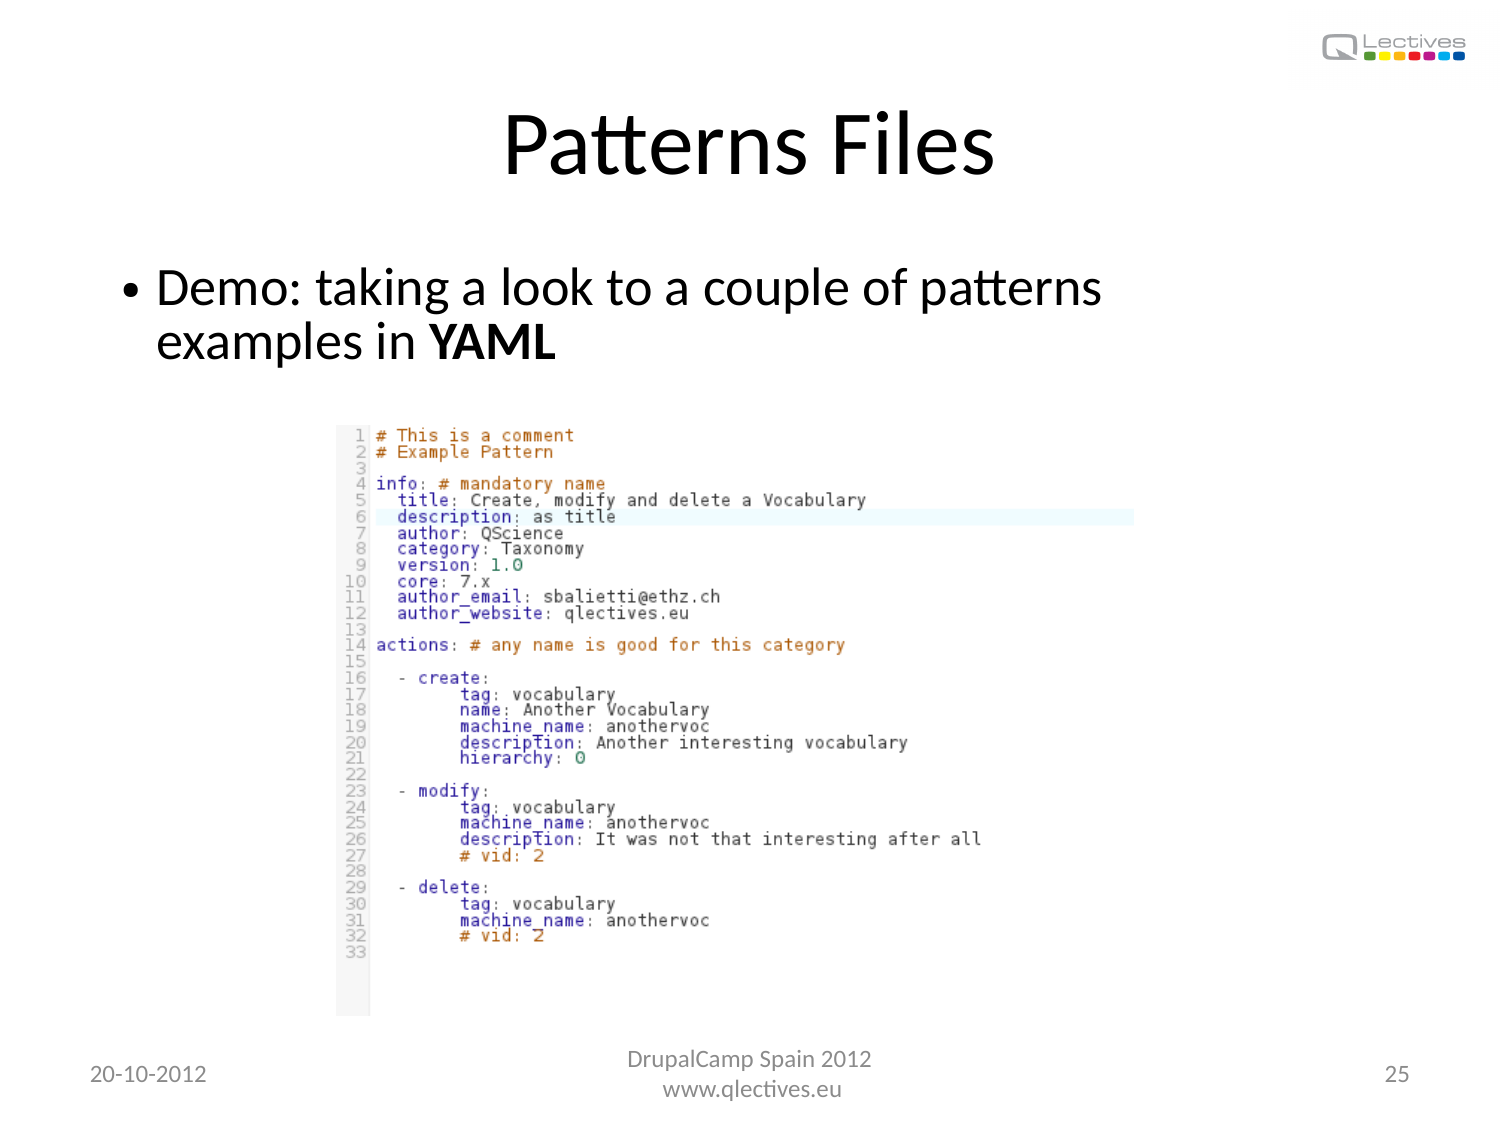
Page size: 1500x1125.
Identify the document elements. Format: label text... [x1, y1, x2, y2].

text_box 20-10-2012 [74, 1042, 425, 1103]
picture [336, 461, 1134, 1016]
text_box <number> [1074, 1042, 1425, 1103]
picture [1288, 9, 1500, 90]
text_box Patterns Files [74, 44, 1425, 233]
text_box Demo: taking a look to a couple of patterns examples in YAML [106, 256, 1200, 461]
text_box DrupalCamp Spain 2012 www.qlectives.eu [512, 1042, 988, 1103]
